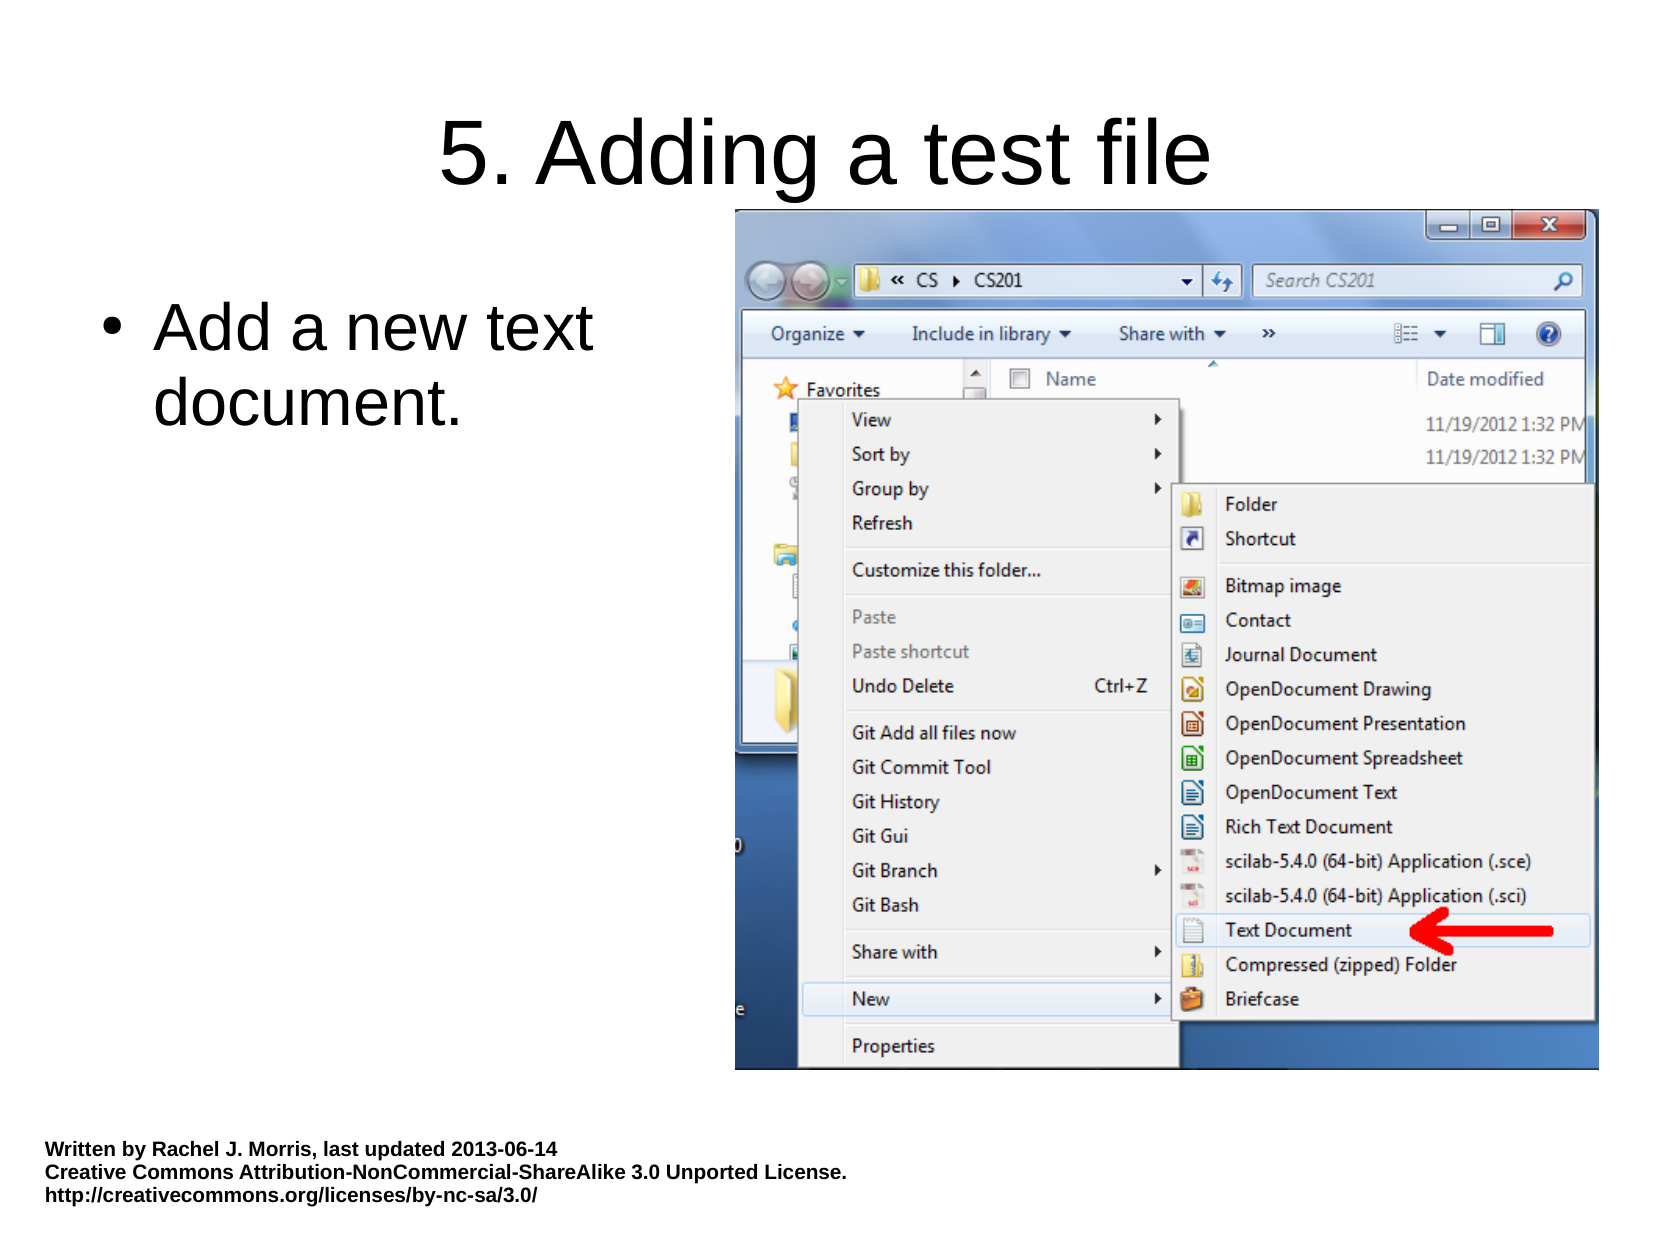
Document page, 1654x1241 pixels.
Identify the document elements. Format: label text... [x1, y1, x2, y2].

title 5. Adding a test file [82, 49, 1571, 257]
picture [735, 209, 1599, 1070]
list Add a new text document. [82, 290, 691, 1010]
